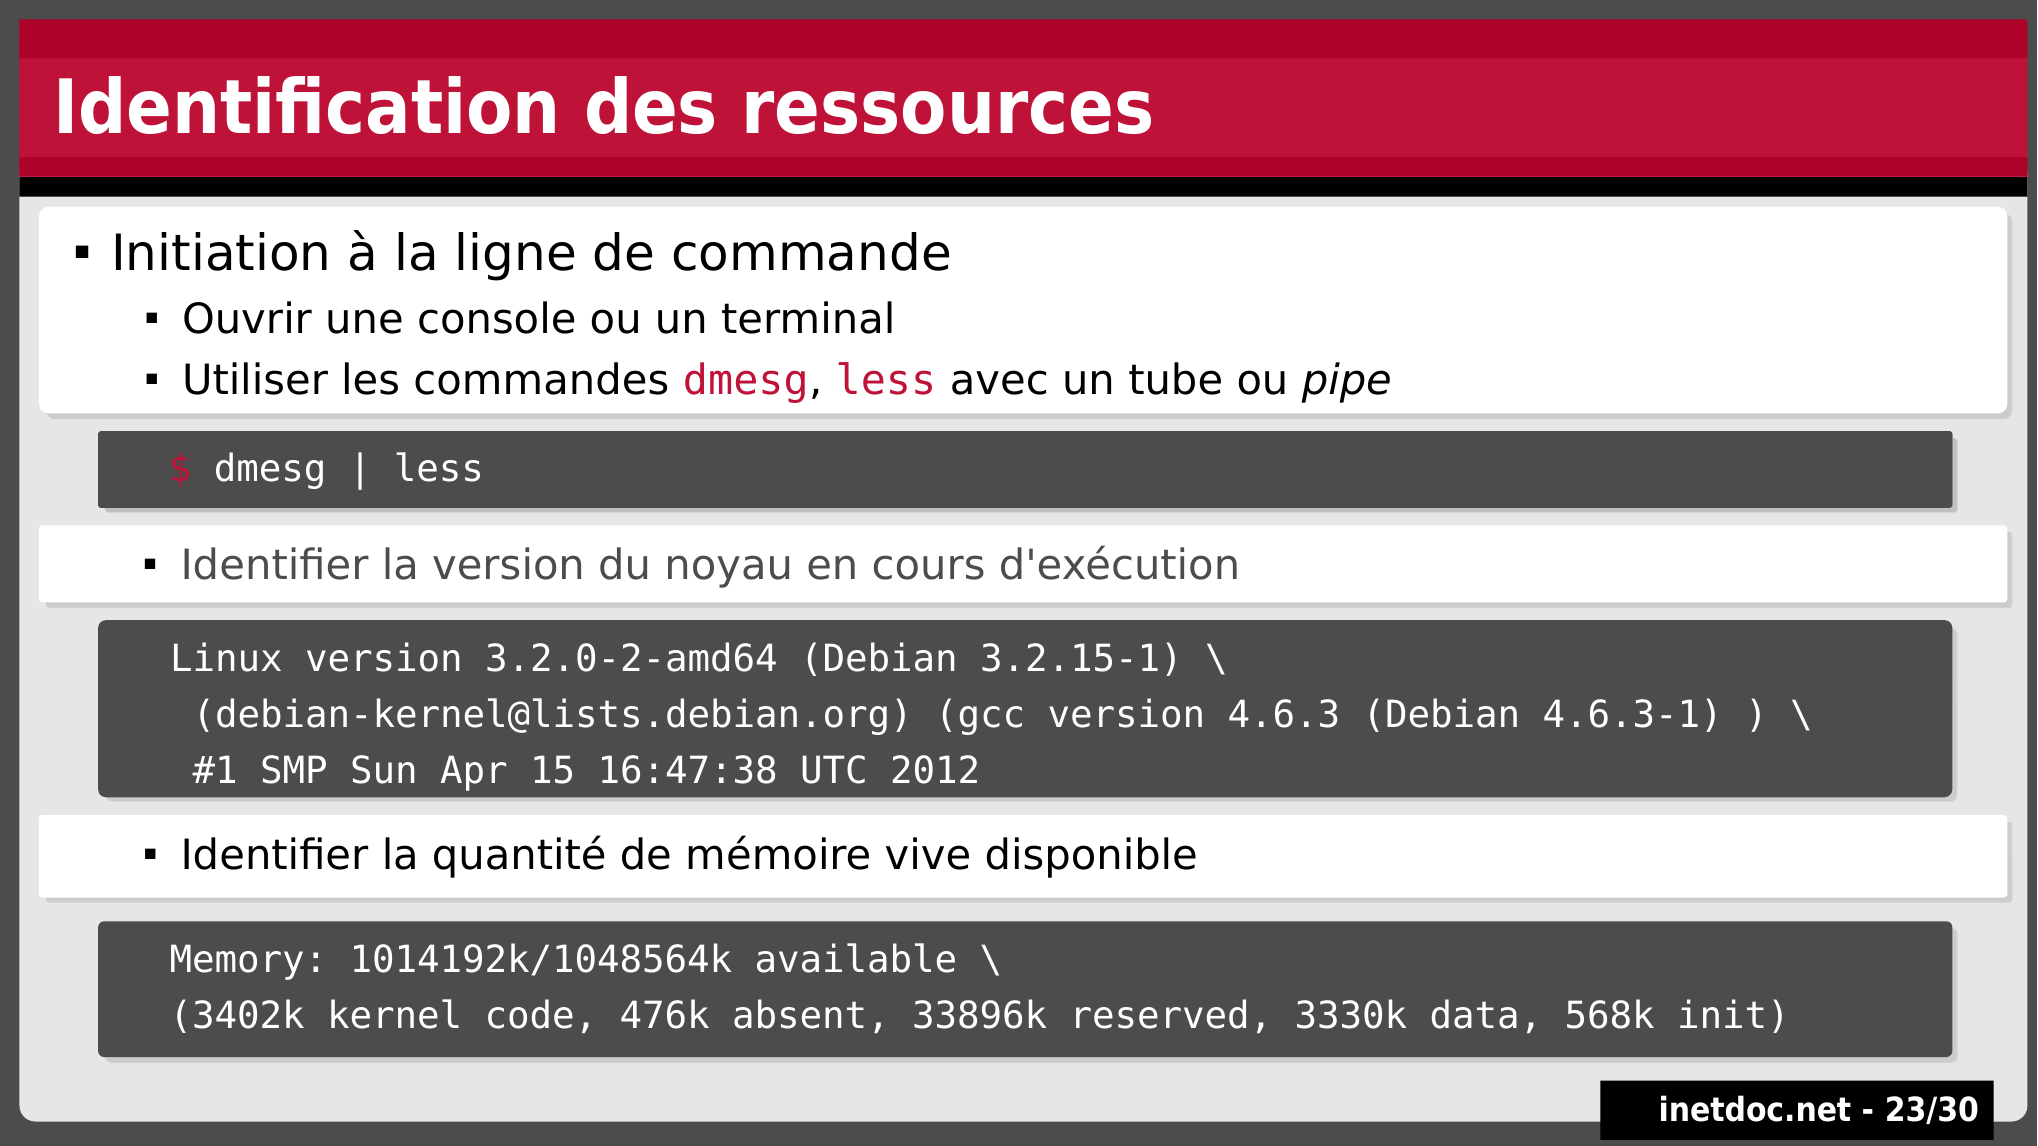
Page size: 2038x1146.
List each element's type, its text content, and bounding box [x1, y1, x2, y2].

text_box Identifier la version du noyau en cours d'exécution [38, 525, 2008, 603]
text_box [19, 19, 2028, 59]
text_box Memory: 1014192k/1048564k available \ (3402k kernel code, 476k absent, 33896k reserved, 3330k data, 568k init) [98, 921, 1953, 1058]
text_box Linux version 3.2.0-2-amd64 (Debian 3.2.15-1) \ (debian-kernel@lists.debian.org) (gcc version 4.6.3 (Debian 4.6.3-1) ) \ #1 SMP Sun Apr 15 16:47:38 UTC 2012 [98, 620, 1953, 798]
text_box Identification des ressources [19, 59, 2028, 157]
text_box Identifier la quantité de mémoire vive disponible [38, 814, 2008, 898]
text_box [19, 157, 2028, 1122]
text_box $ dmesg | less [98, 431, 1953, 508]
text_box Initiation à la ligne de commande Ouvrir une console ou un terminal Utiliser les commandes dmesg, less avec un tube ou pipe [38, 206, 2008, 414]
text_box inetdoc.net - <numéro>/30 [1600, 1080, 1994, 1140]
